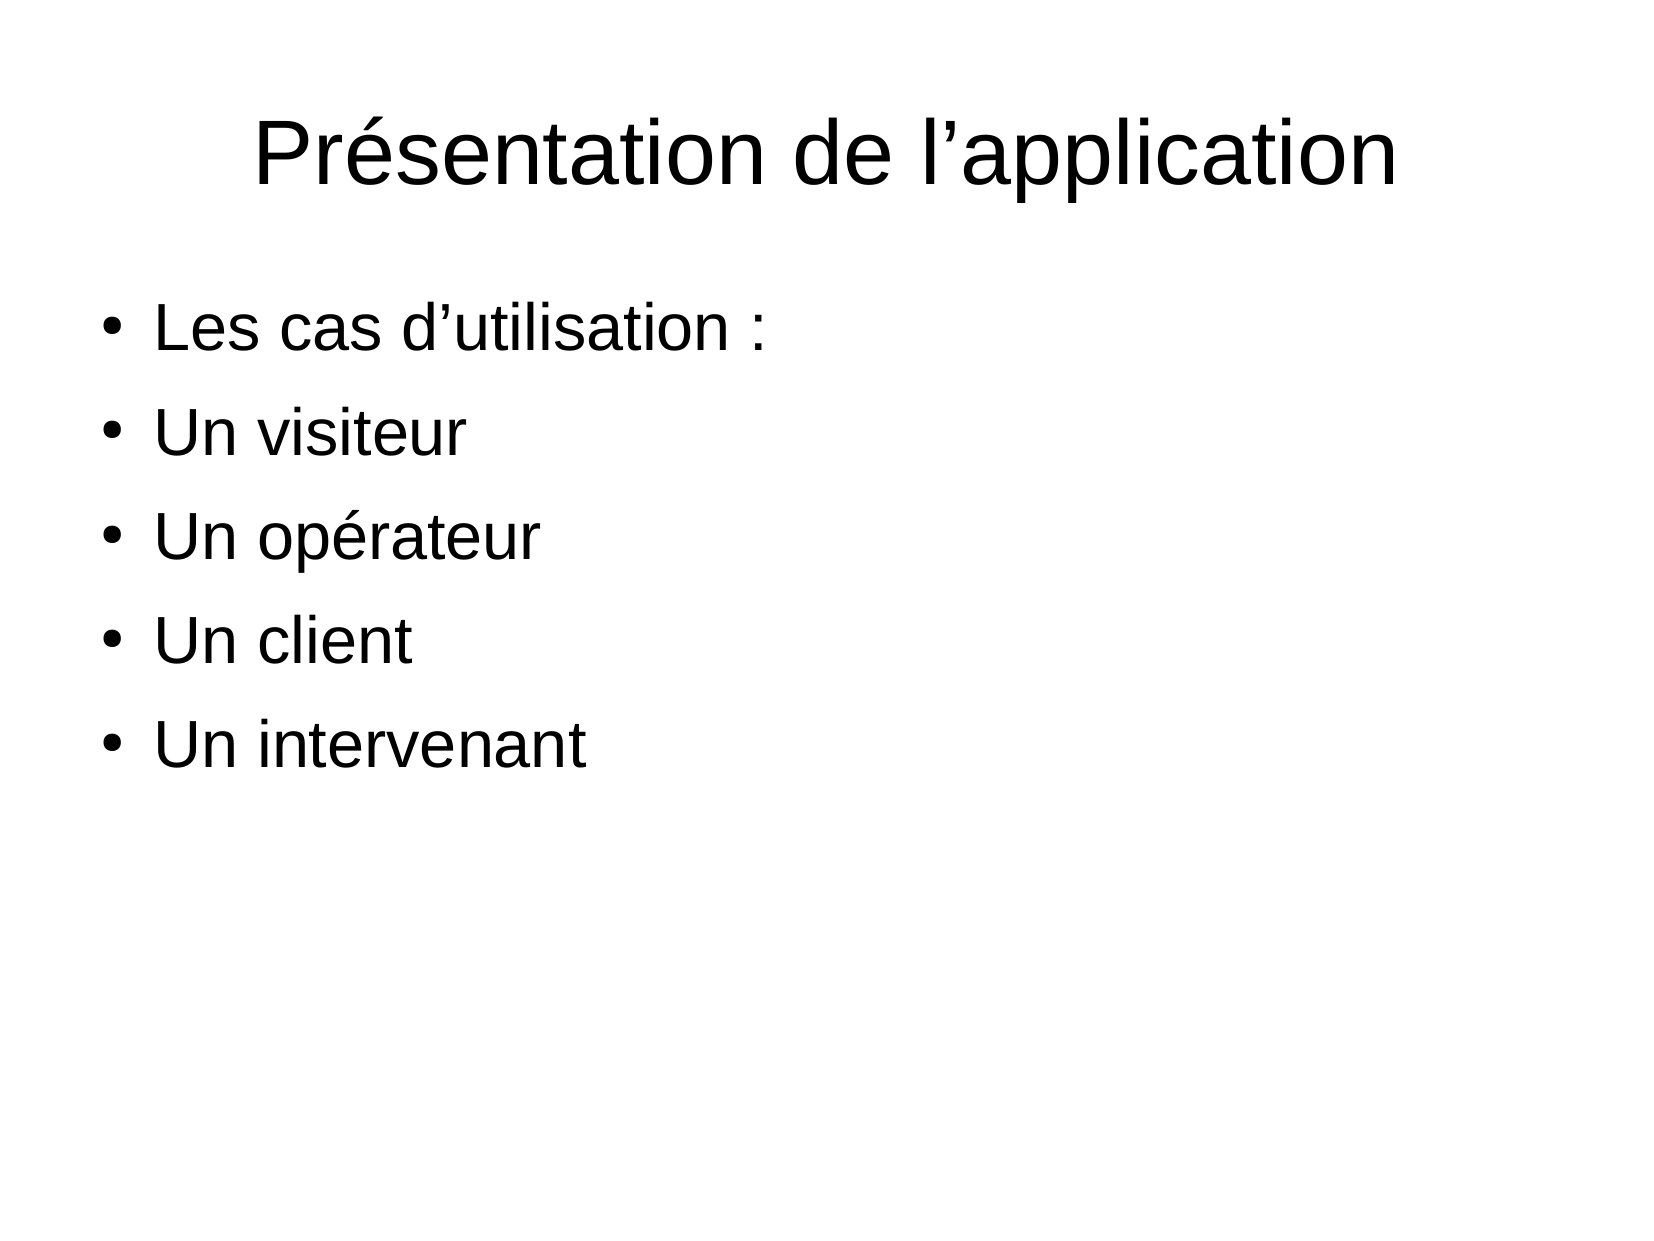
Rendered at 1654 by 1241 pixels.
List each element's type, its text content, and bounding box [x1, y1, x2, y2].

title Présentation de l’application [82, 49, 1571, 257]
list Les cas d’utilisation : Un visiteur Un opérateur Un client Un intervenant [82, 290, 1571, 1010]
